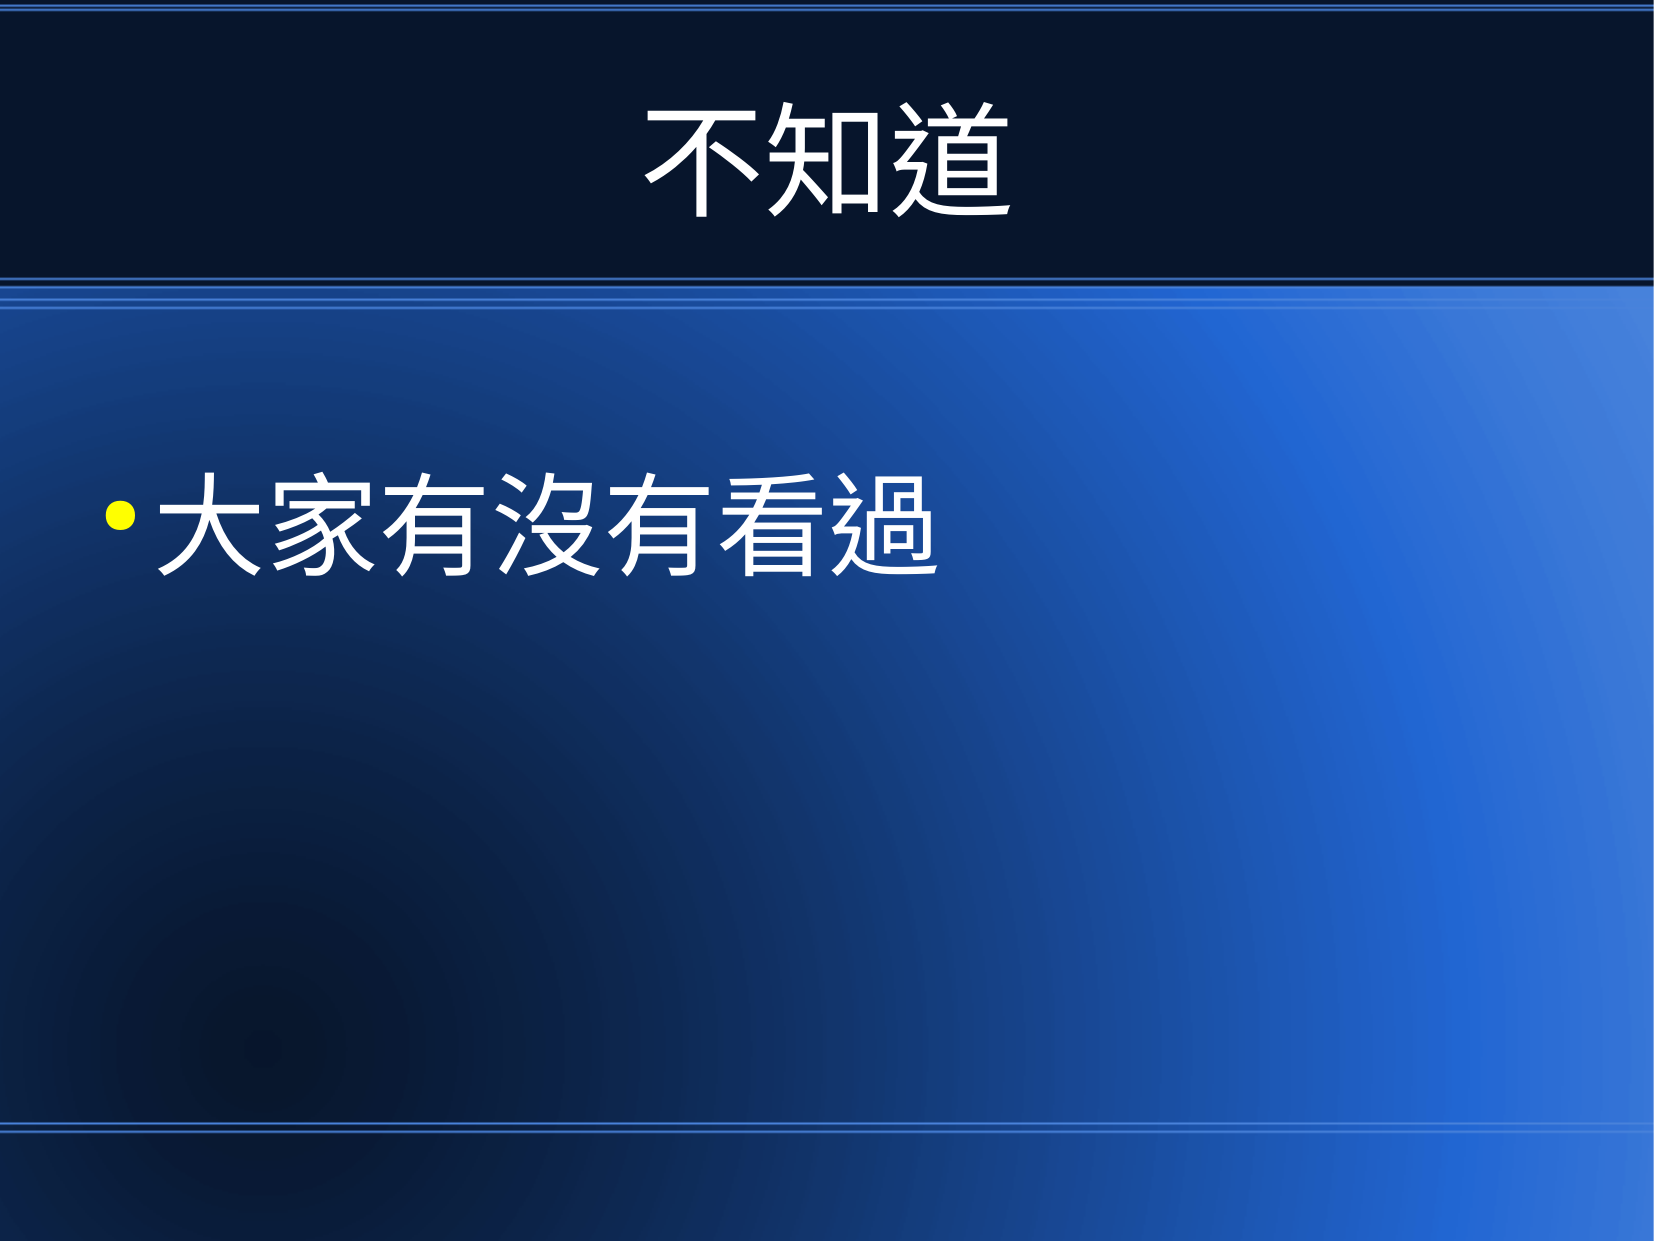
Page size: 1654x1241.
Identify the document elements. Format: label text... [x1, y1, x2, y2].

picture [0, 0, 1654, 1241]
title 不知道 [82, 49, 1571, 257]
list 大家有沒有看過 [82, 355, 1571, 1241]
